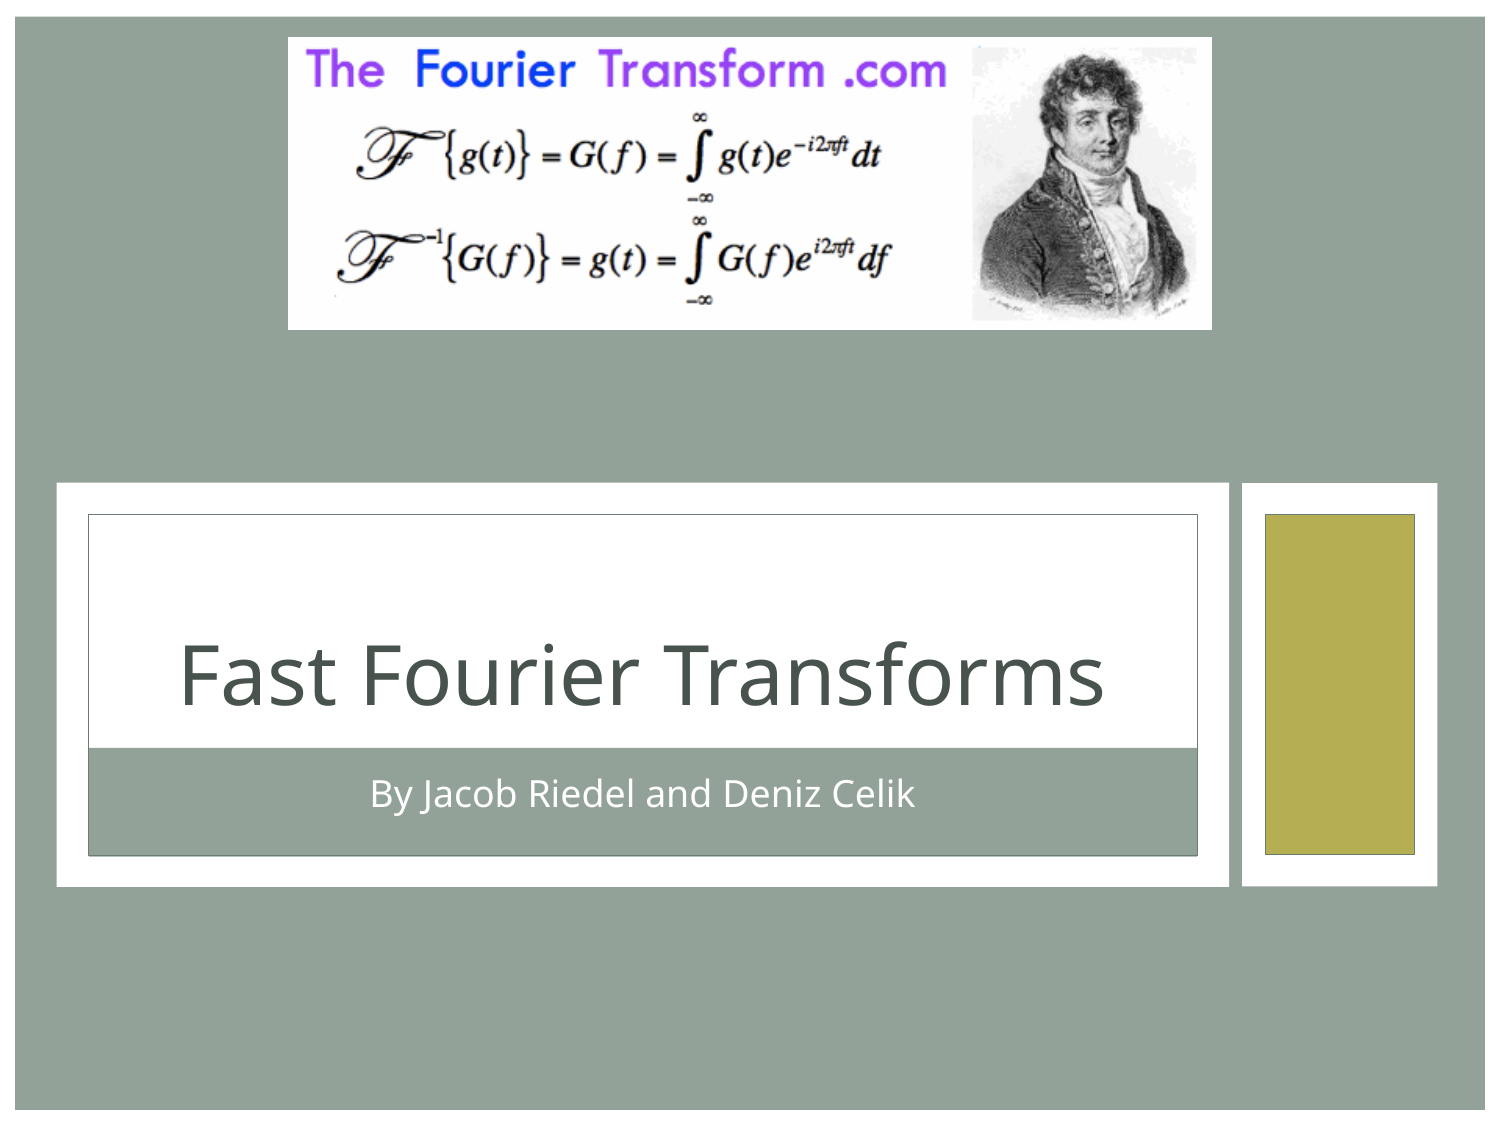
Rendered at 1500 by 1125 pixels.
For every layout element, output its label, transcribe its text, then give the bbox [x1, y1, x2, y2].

text_box Fast Fourier Transforms [99, 529, 1187, 730]
picture [288, 37, 1212, 330]
text_box By Jacob Riedel and Deniz Celik [105, 762, 1181, 838]
